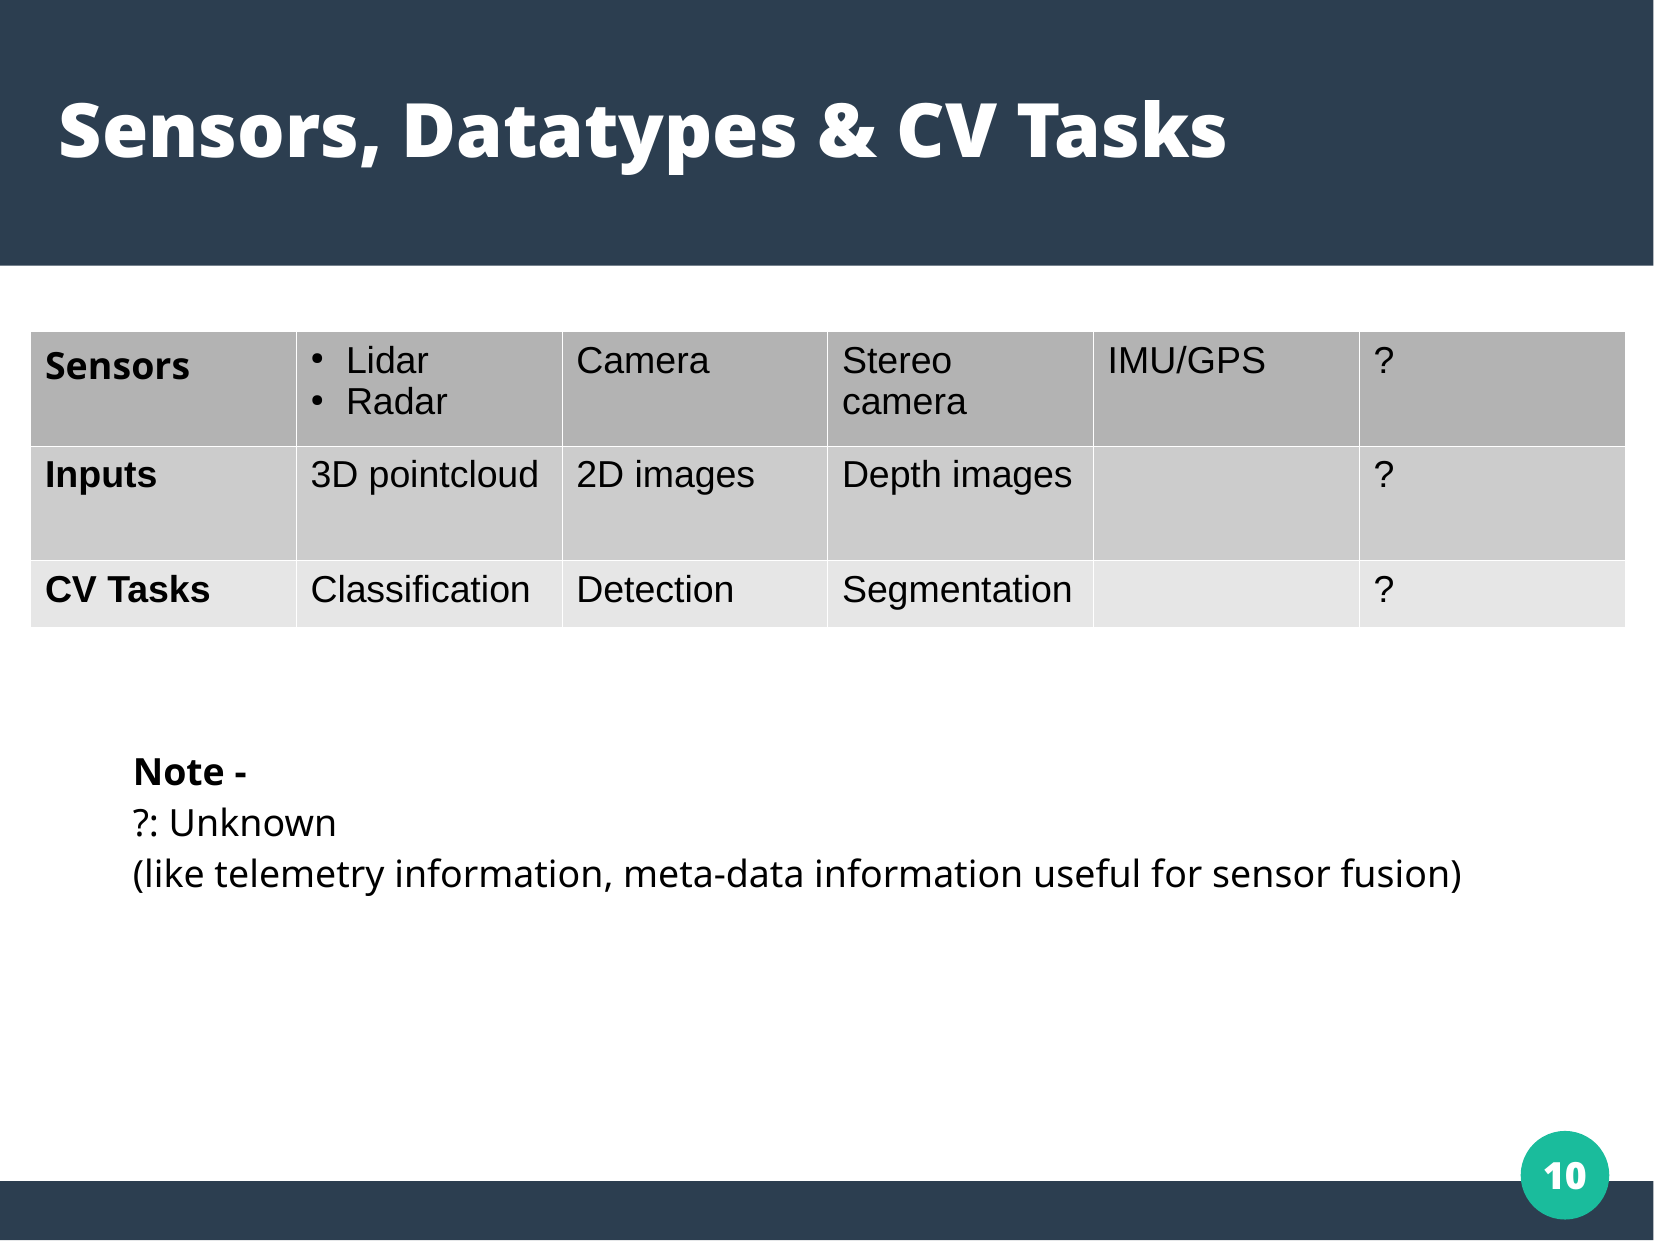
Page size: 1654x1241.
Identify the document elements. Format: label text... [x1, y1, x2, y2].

table_cell [1094, 561, 1359, 627]
table_header IMU/GPS [1094, 332, 1359, 446]
table_header Stereo camera [828, 332, 1093, 446]
table_cell ? [1360, 447, 1625, 560]
table_cell 2D images [563, 447, 827, 560]
text_box Note - ?: Unknown (like telemetry information, meta-data information useful for sensor fusion) [118, 738, 1566, 884]
table_cell 3D pointcloud [297, 447, 562, 560]
table_cell Segmentation [828, 561, 1093, 627]
title Sensors, Datatypes & CV Tasks [59, 49, 1595, 207]
table_cell Detection [563, 561, 827, 627]
table_cell Classification [297, 561, 562, 627]
table_cell Depth images [828, 447, 1093, 560]
table_cell [1094, 447, 1359, 560]
table_header Sensors [31, 332, 296, 446]
table_header Lidar Radar [297, 332, 562, 446]
table_header Camera [563, 332, 827, 446]
table_cell ? [1360, 561, 1625, 627]
table_cell Inputs [31, 447, 296, 560]
table_cell CV Tasks [31, 561, 296, 627]
table_header ? [1360, 332, 1625, 446]
